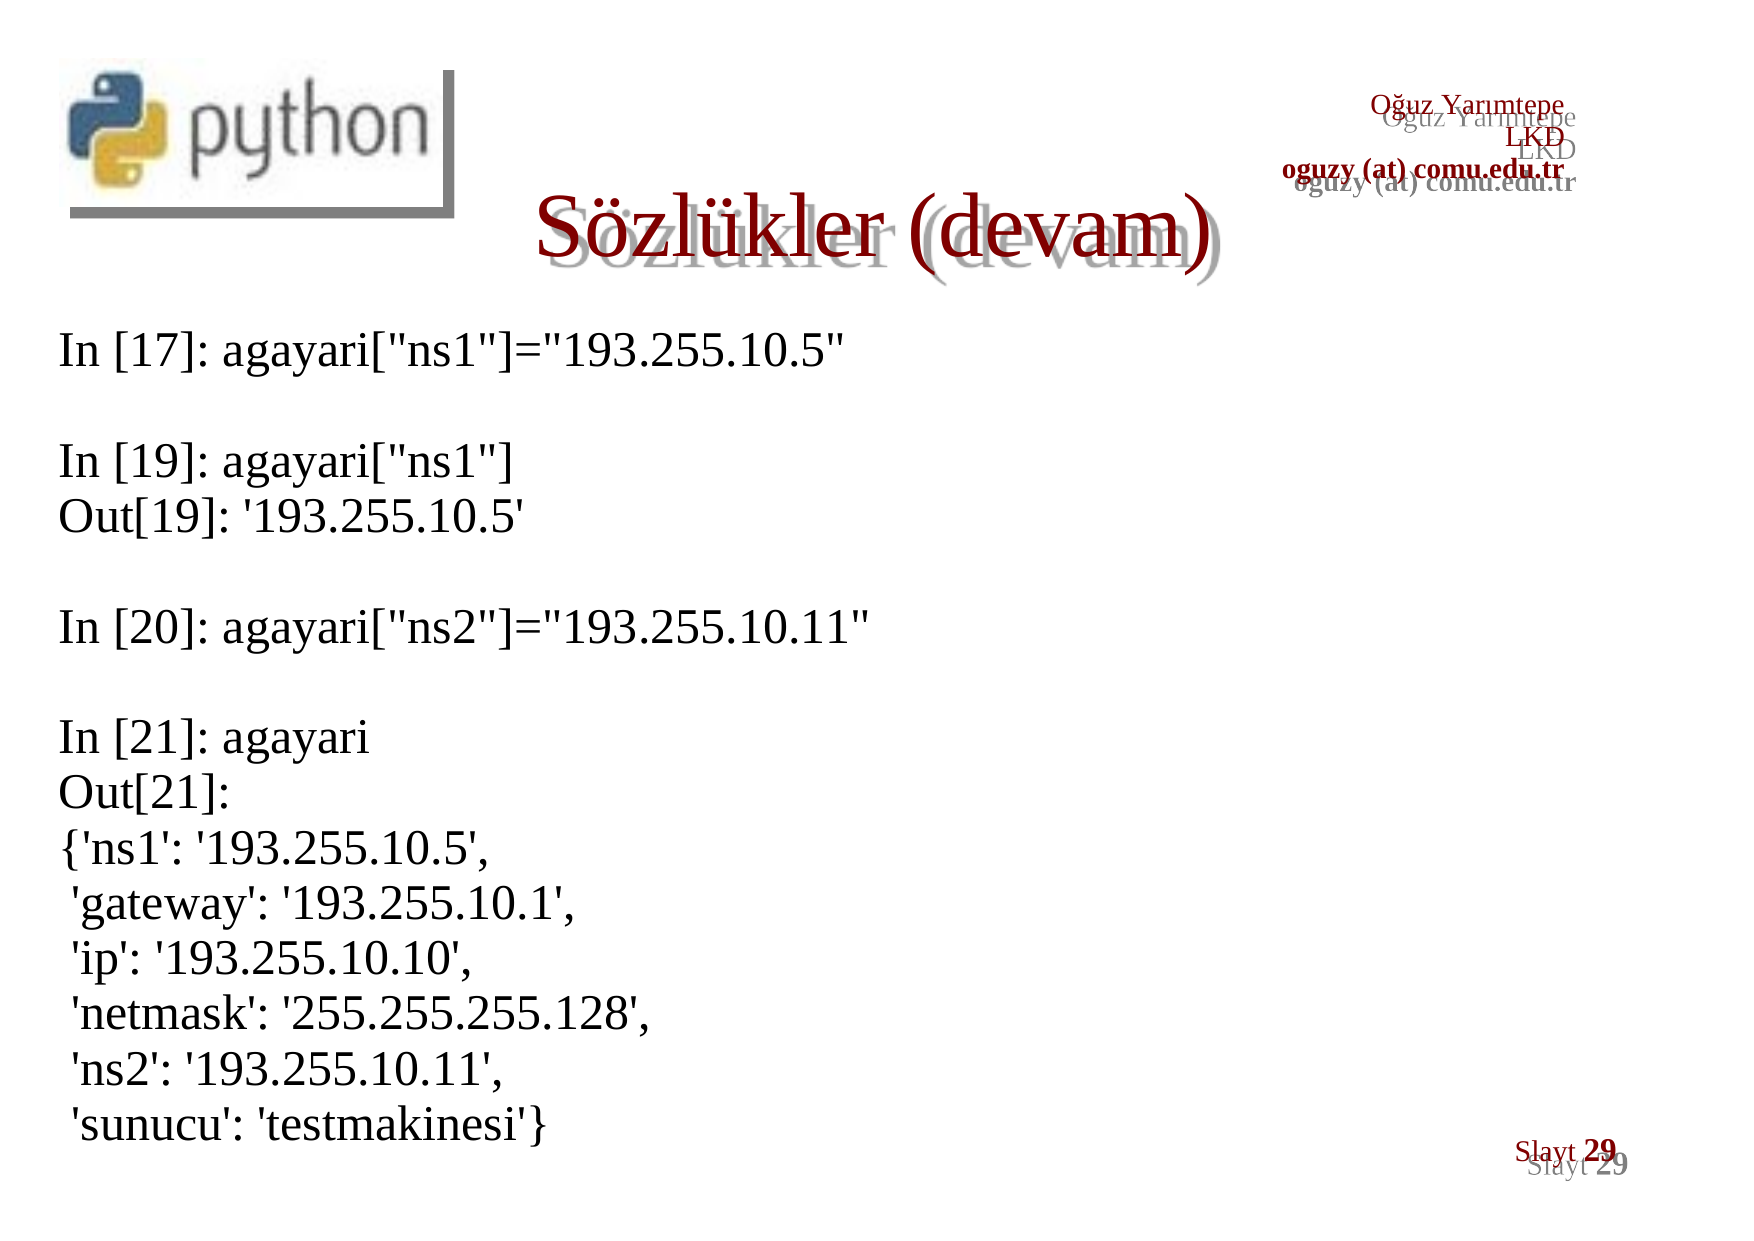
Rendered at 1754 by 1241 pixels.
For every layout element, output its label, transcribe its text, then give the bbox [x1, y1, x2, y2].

subtitle In [17]: agayari["ns1"]="193.255.10.5" In [19]: agayari["ns1"] Out[19]: '193.255.10.5' In [20]: agayari["ns2"]="193.255.10.11" In [21]: agayari Out[21]: {'ns1': '193.255.10.5', 'gateway': '193.255.10.1', 'ip': '193.255.10.10', 'netmask': '255.255.255.128', 'ns2': '193.255.10.11', 'sunucu': 'testmakinesi'} [59, 257, 1695, 1217]
picture [59, 58, 443, 207]
title Sözlükler (devam) [129, 155, 1619, 257]
